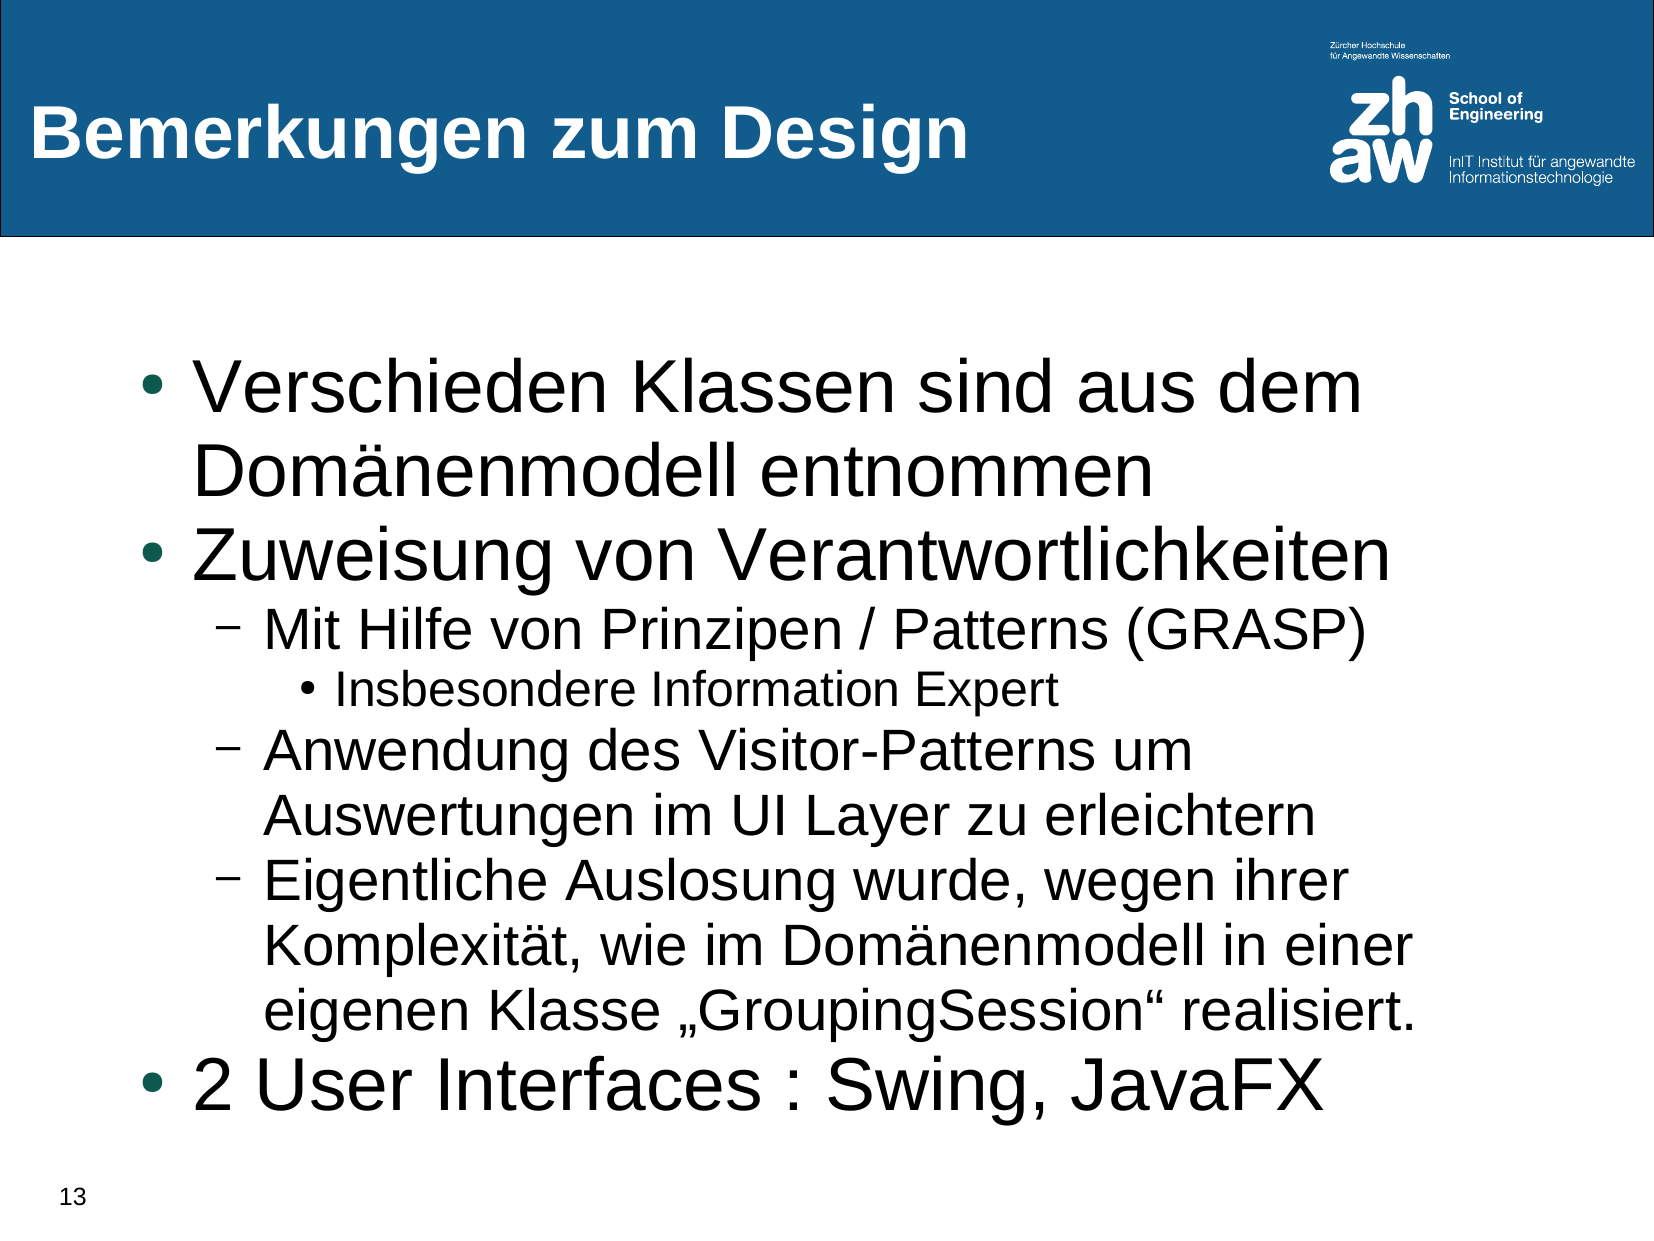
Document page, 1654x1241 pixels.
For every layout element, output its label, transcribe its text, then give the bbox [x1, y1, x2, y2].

title Bemerkungen zum Design [29, 29, 1442, 237]
list Verschieden Klassen sind aus dem Domänenmodell entnommen Zuweisung von Verantwortlichkeiten Mit Hilfe von Prinzipen / Patterns (GRASP) Insbesondere Information Expert Anwendung des Visitor-Patterns um Auswertungen im UI Layer zu erleichtern Eigentliche Auslosung wurde, wegen ihrer Komplexität, wie im Domänenmodell in einer eigenen Klasse „GroupingSession“ realisiert. 2 User Interfaces : Swing, JavaFX [121, 344, 1534, 1127]
